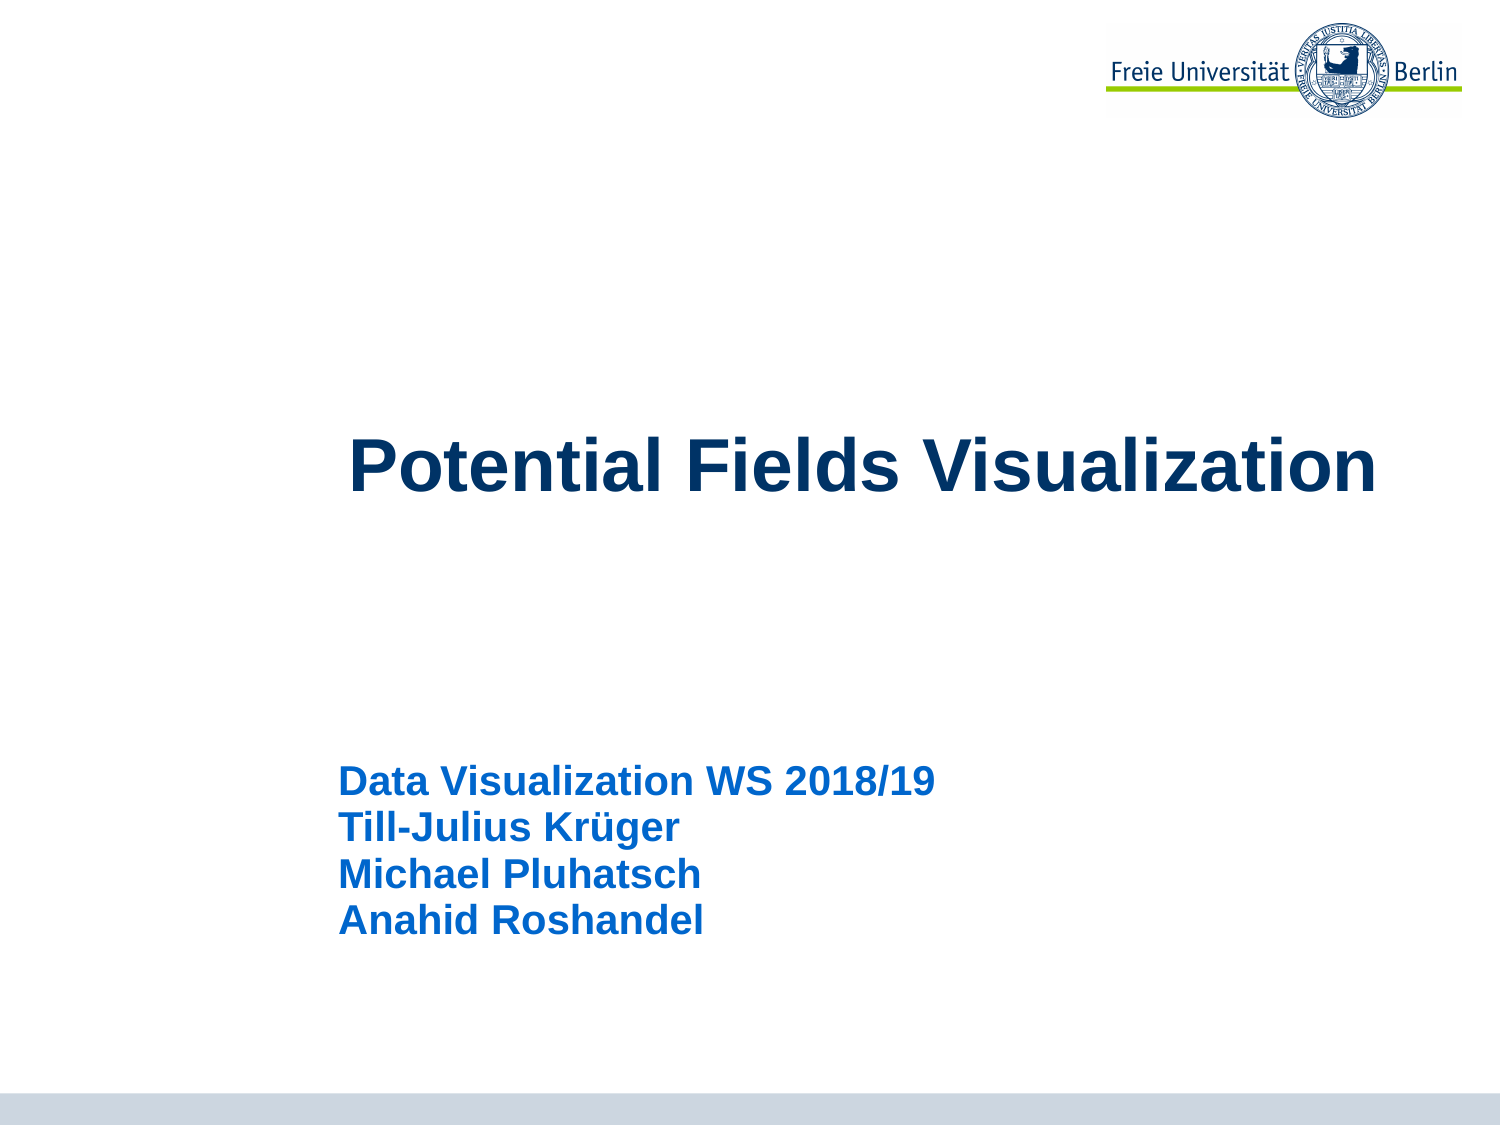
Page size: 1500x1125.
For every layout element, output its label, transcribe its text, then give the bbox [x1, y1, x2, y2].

subtitle Data Visualization WS 2018/19 Till-Julius Krüger Michael Pluhatsch Anahid Roshandel [279, 757, 1459, 932]
title Potential Fields Visualization [289, 423, 1459, 665]
picture [1106, 23, 1462, 118]
